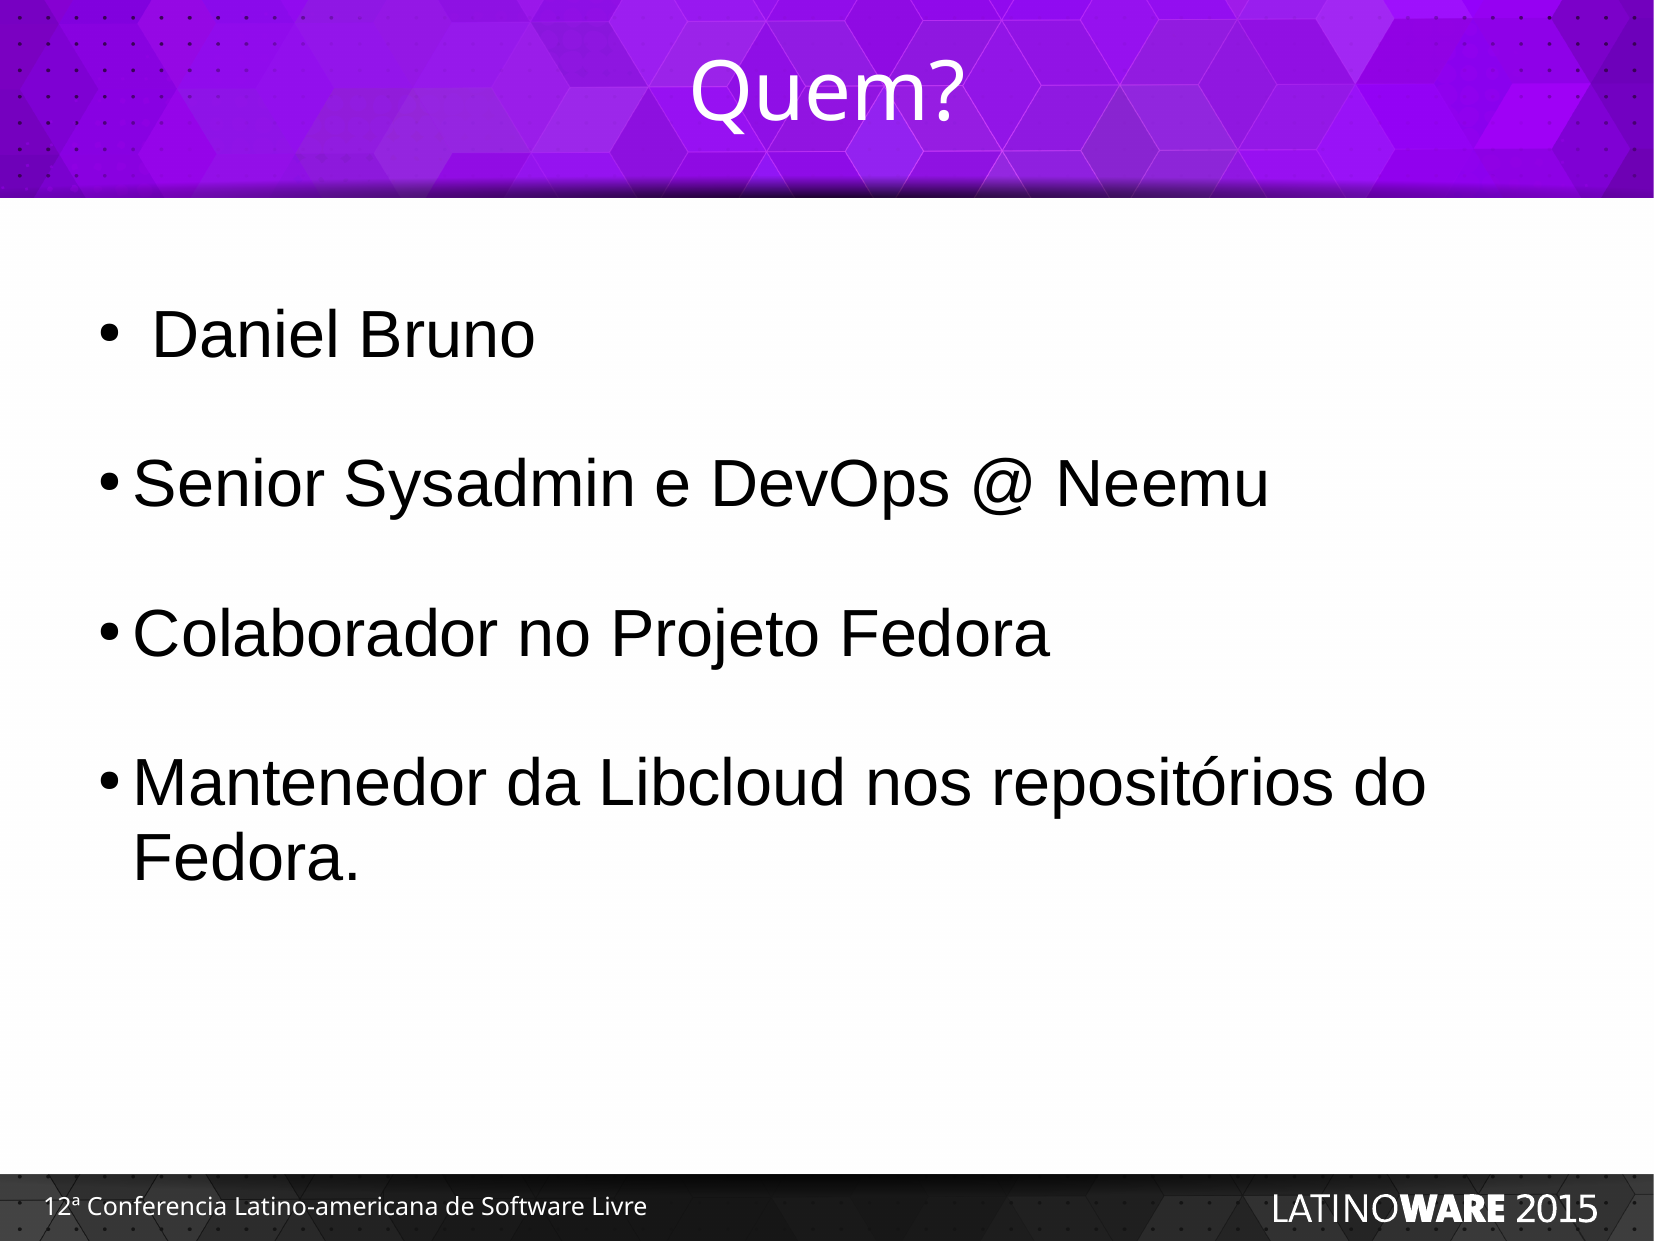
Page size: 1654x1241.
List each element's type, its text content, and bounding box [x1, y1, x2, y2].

text_box Quem? [94, 23, 1560, 152]
picture [0, 0, 1654, 1241]
text_box 12ª Conferencia Latino-americana de Software Livre [28, 1181, 1127, 1239]
text_box Daniel Bruno Senior Sysadmin e DevOps @ Neemu Colaborador no Projeto Fedora Mantenedor da Libcloud nos repositórios do Fedora. [82, 289, 1571, 1081]
